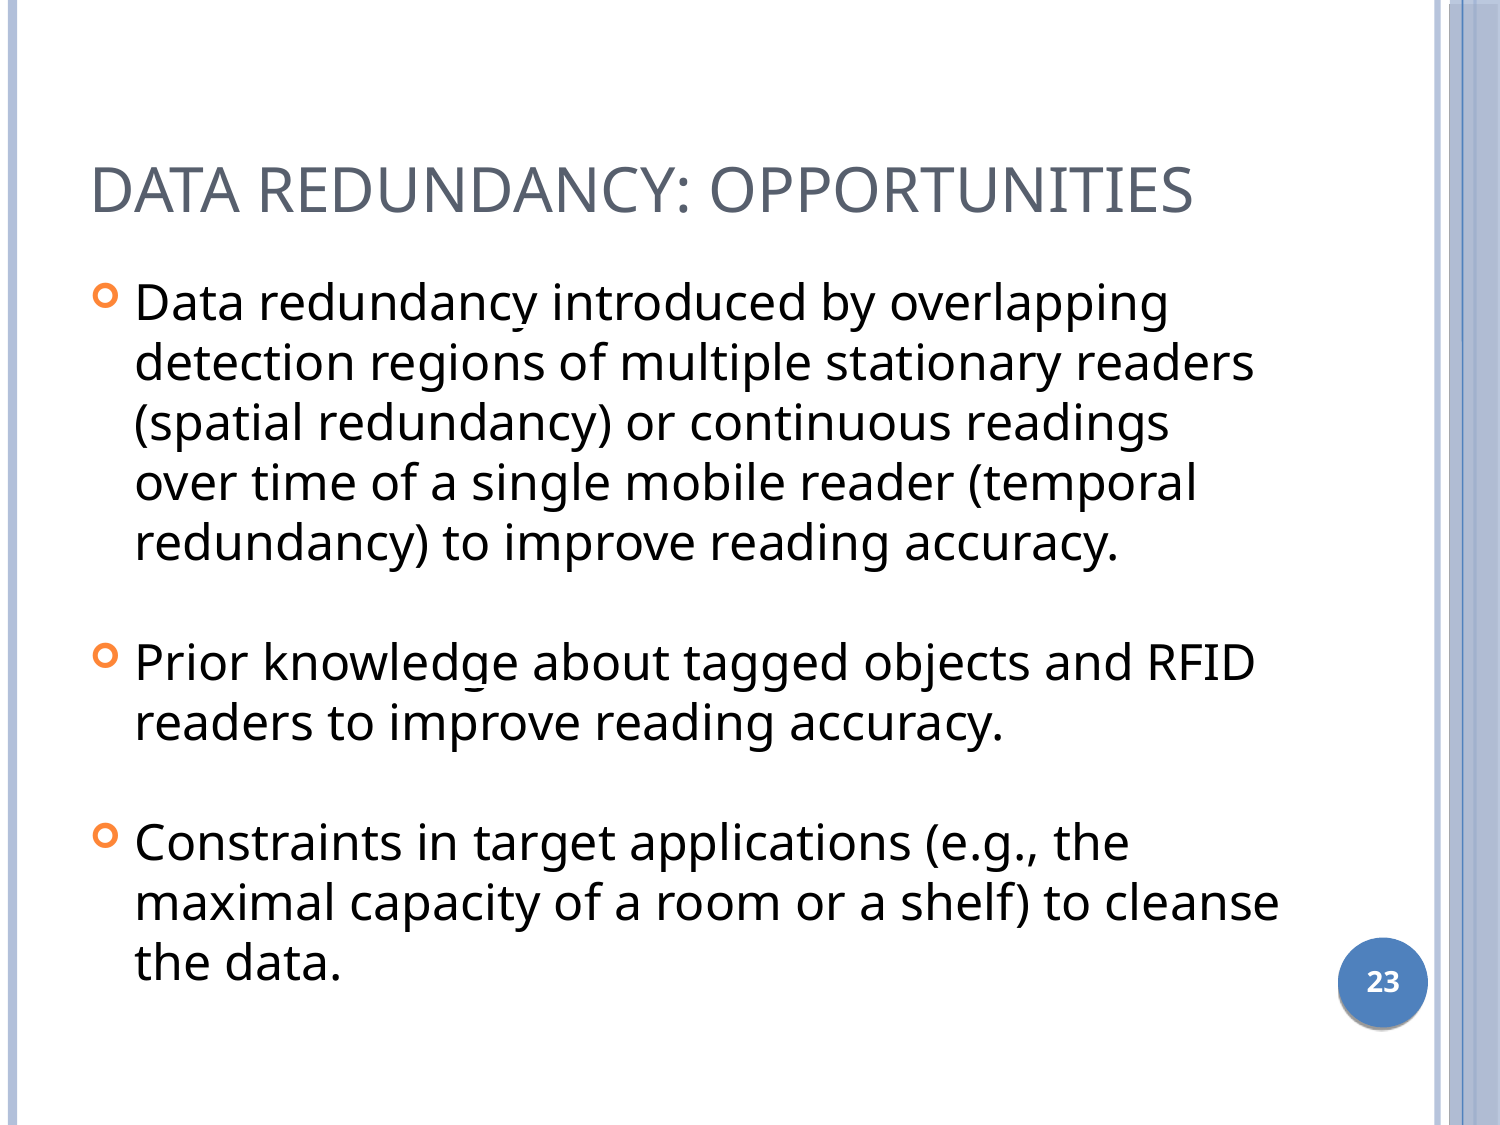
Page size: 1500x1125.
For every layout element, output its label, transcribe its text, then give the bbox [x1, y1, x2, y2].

text_box Data Redundancy: Opportunities [74, 45, 1300, 233]
text_box Data redundancy introduced by overlapping detection regions of multiple stationary readers (spatial redundancy) or continuous readings over time of a single mobile reader (temporal redundancy) to improve reading accuracy. Prior knowledge about tagged objects and RFID readers to improve reading accuracy. Constraints in target applications (e.g., the maximal capacity of a room or a shelf) to cleanse the data. [74, 262, 1300, 1062]
text_box <number> [1333, 940, 1434, 1027]
